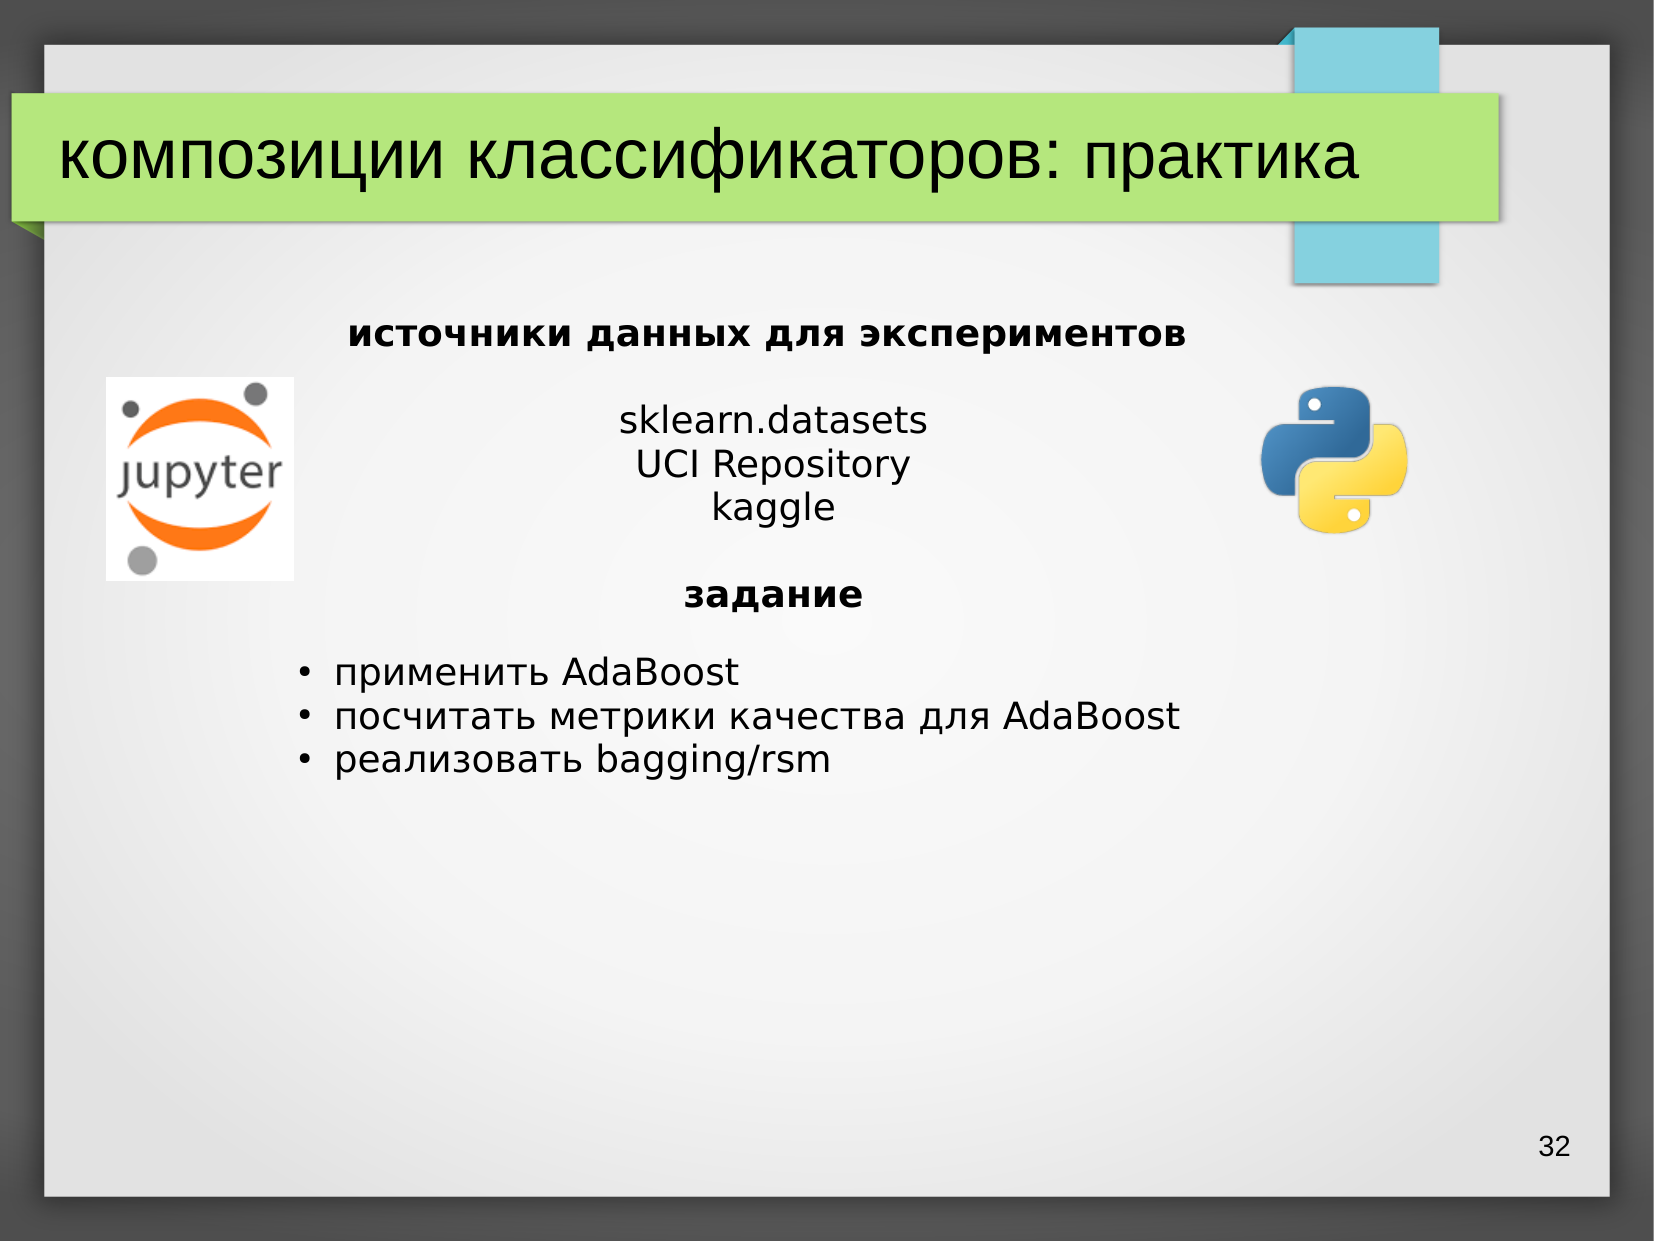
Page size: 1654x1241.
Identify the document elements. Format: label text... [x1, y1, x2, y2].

picture [0, 0, 1654, 1241]
title композиции классификаторов: практика [59, 106, 1501, 202]
text_box источники данных для экспериментов sklearn.datasets UCI Repository kaggle задание применить AdaBoost посчитать метрики качества для AdaBoost реализовать bagging/rsm [283, 304, 1264, 920]
